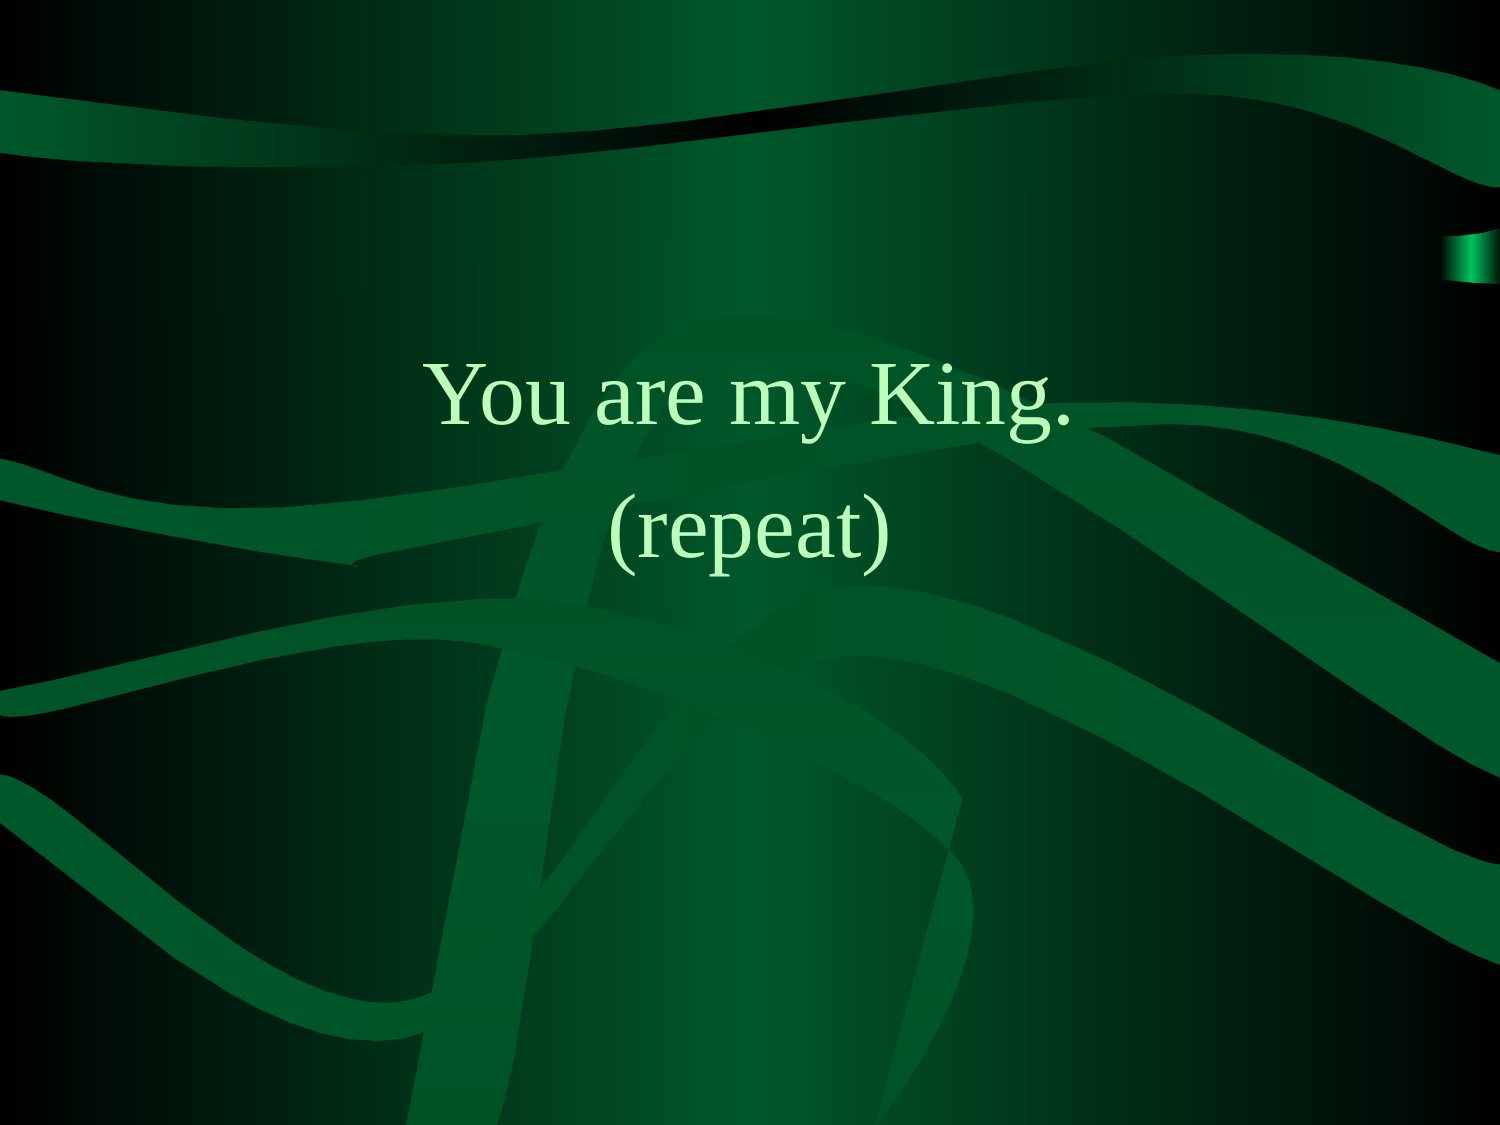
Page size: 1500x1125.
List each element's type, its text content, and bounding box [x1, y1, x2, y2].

subtitle You are my King. (repeat) [225, 324, 1276, 925]
